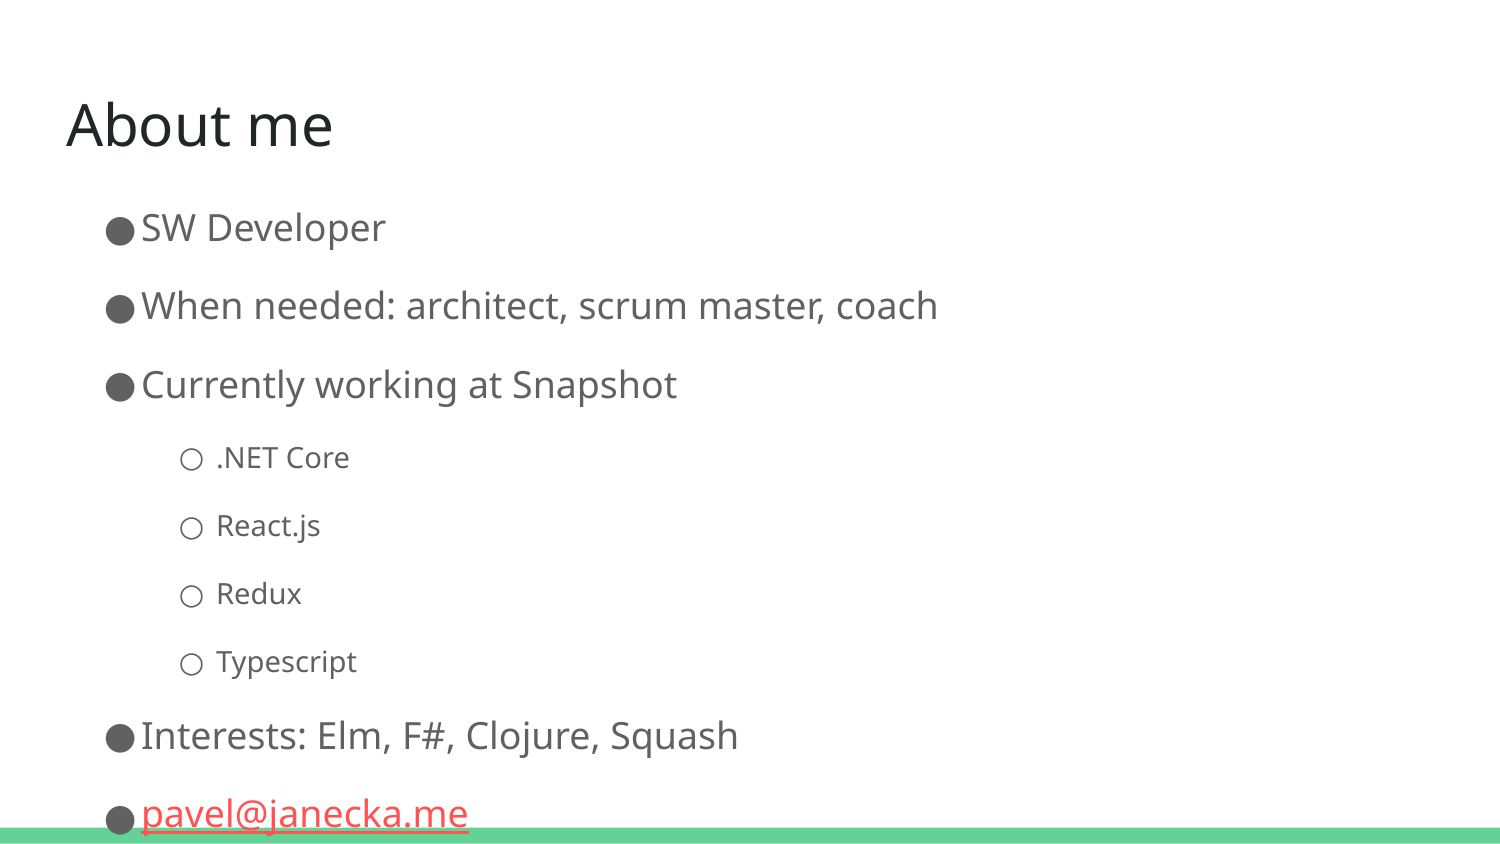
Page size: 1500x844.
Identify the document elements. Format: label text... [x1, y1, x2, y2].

title About me [51, 72, 1449, 167]
list SW Developer When needed: architect, scrum master, coach Currently working at Snapshot .NET Core React.js Redux Typescript Interests: Elm, F#, Clojure, Squash pavel@janecka.me [51, 189, 1449, 750]
